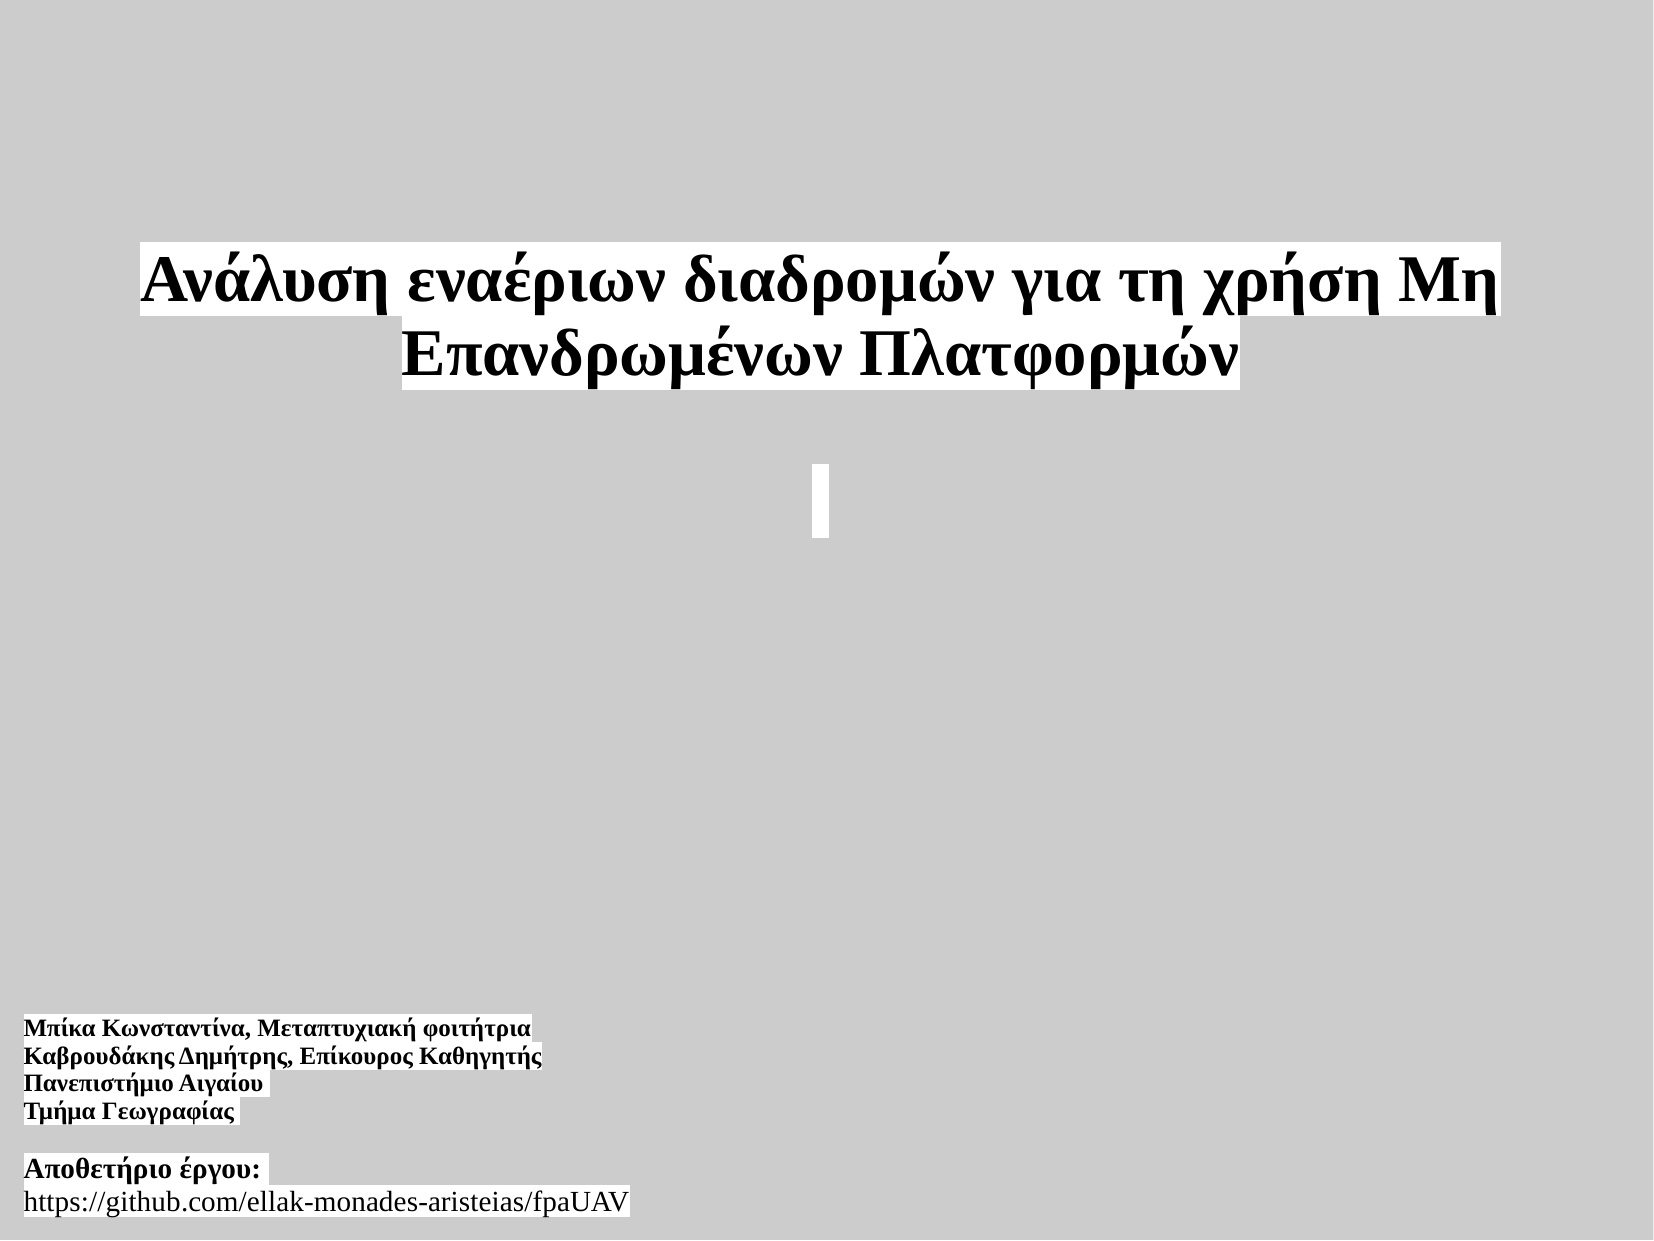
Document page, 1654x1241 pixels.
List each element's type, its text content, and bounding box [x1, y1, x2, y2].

subtitle Ανάλυση εναέριων διαδρομών για τη χρήση Μη Επανδρωμένων Πλατφορμών Μπίκα Κωνσταντίνα, Μεταπτυχιακή φοιτήτρια Καβρουδάκης Δημήτρης, Επίκουρος Καθηγητής Πανεπιστήμιο Αιγαίου Τμήμα Γεωγραφίας Αποθετήριο έργου: https://github.com/ellak-monades-aristeias/fpaUAV [23, 0, 1619, 1221]
